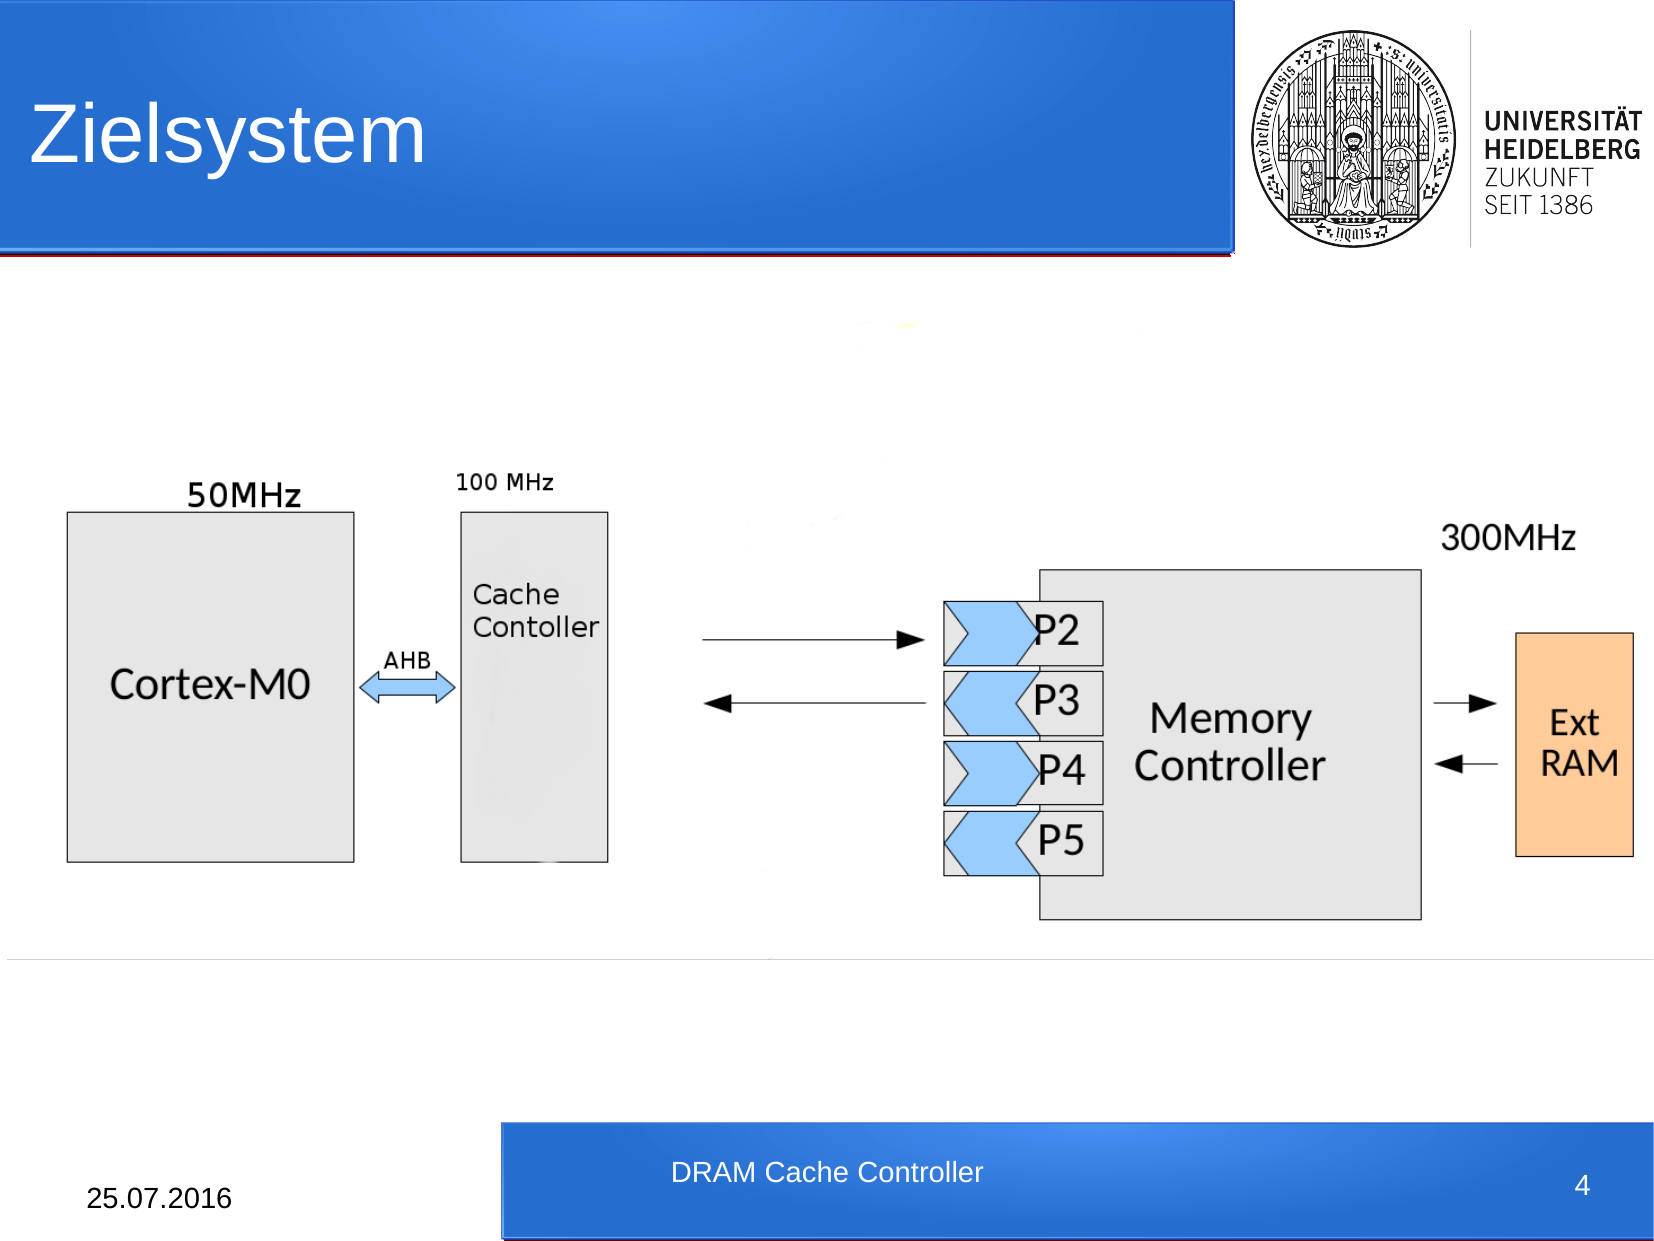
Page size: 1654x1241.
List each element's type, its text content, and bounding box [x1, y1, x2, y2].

picture [496, 1121, 1654, 1241]
picture [0, 0, 1238, 262]
picture [7, 286, 1654, 961]
picture [1251, 30, 1642, 248]
title Zielsystem [29, 31, 1182, 237]
